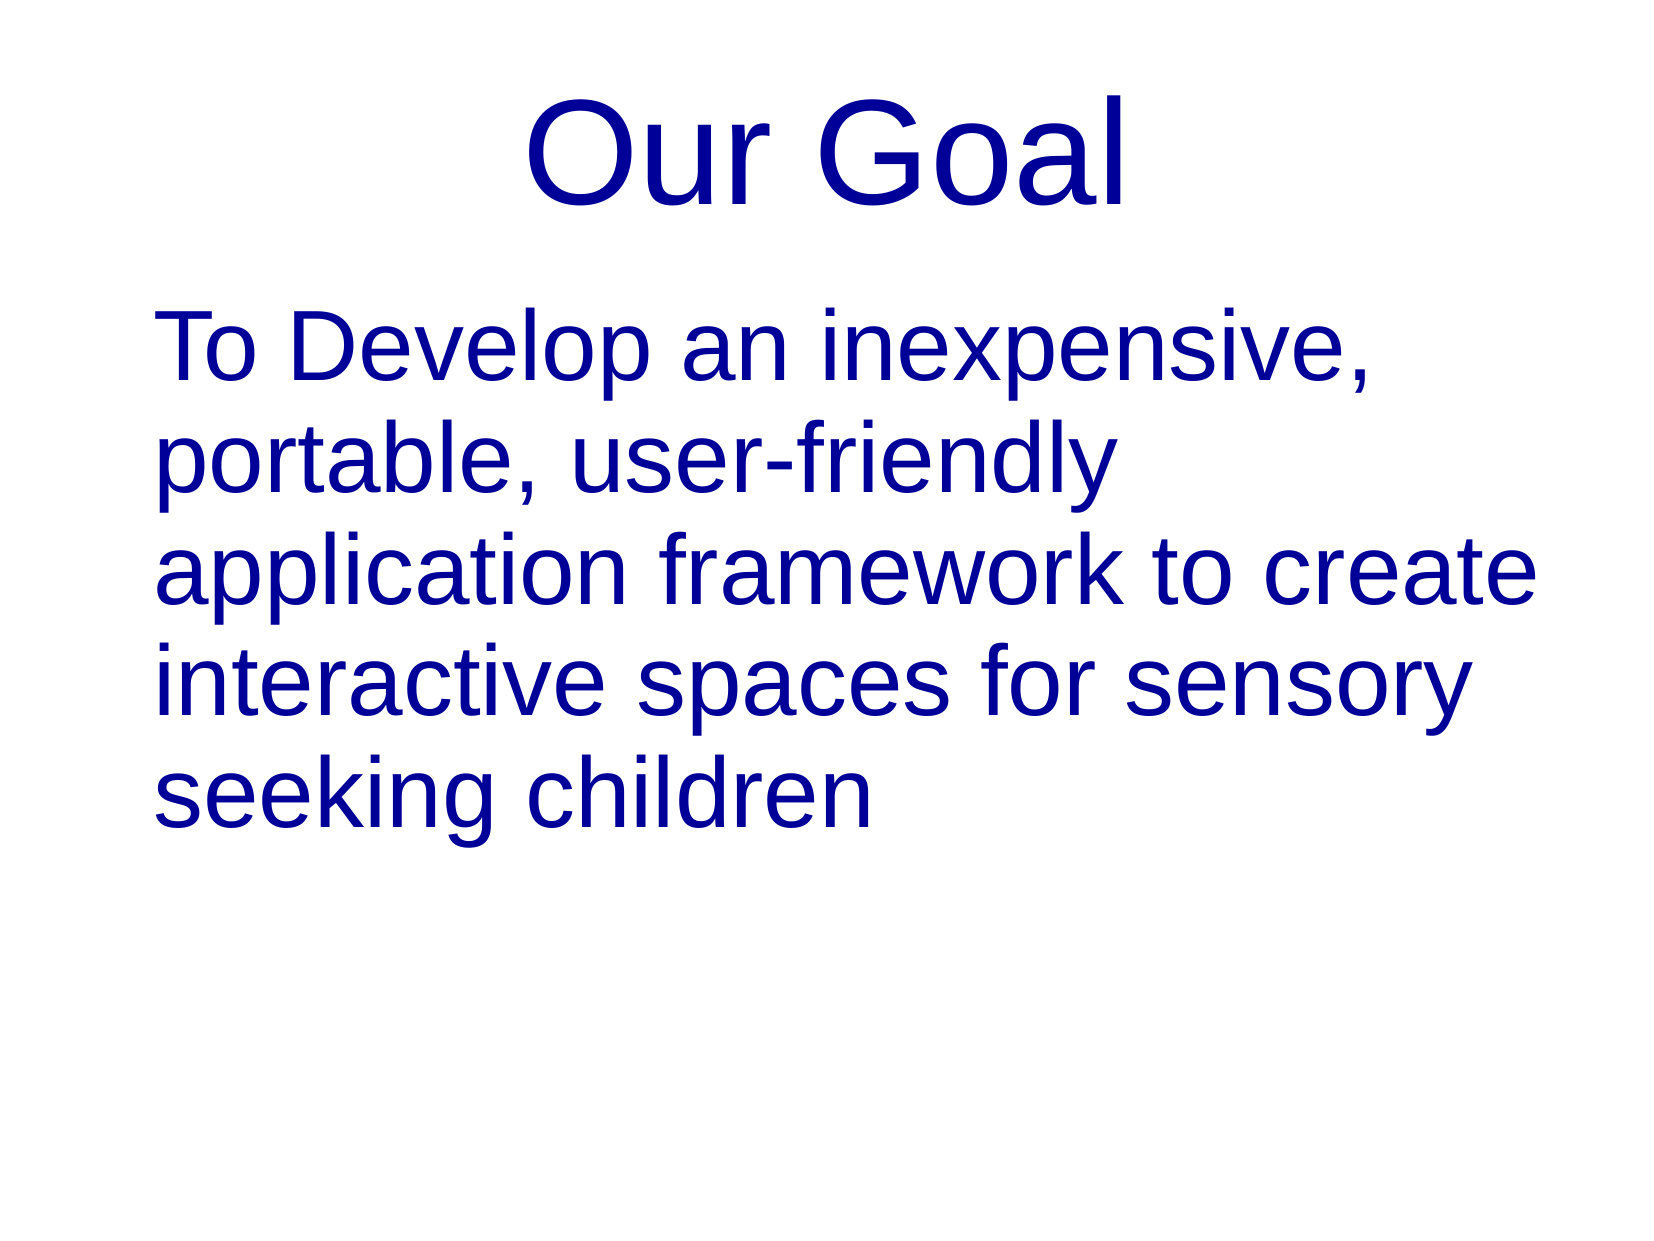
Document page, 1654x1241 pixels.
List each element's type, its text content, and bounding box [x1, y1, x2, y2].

list To Develop an inexpensive, portable, user-friendly application framework to create interactive spaces for sensory seeking children [82, 290, 1571, 1010]
title Our Goal [82, 49, 1571, 257]
